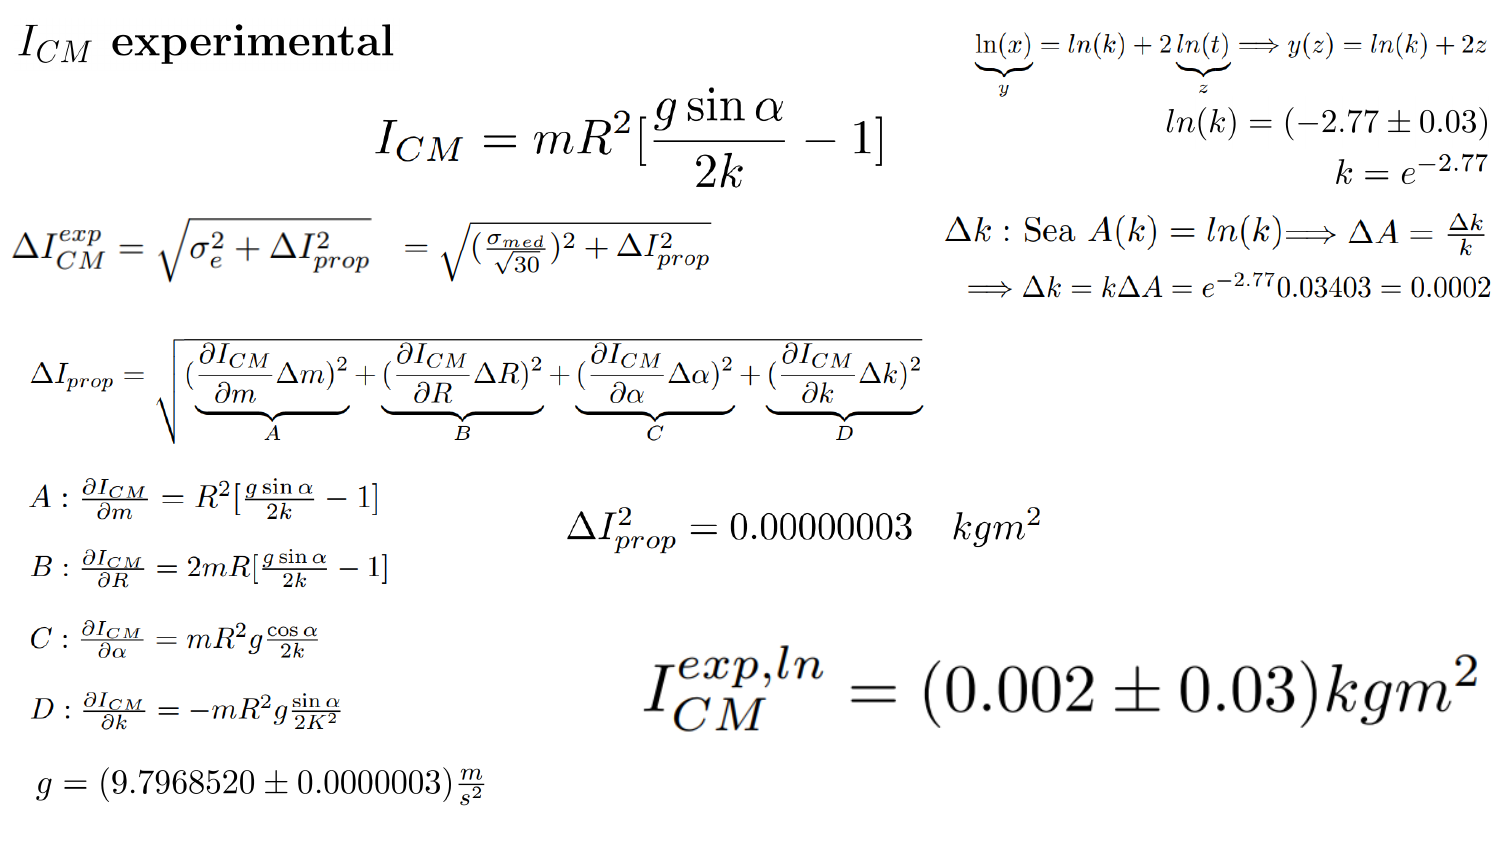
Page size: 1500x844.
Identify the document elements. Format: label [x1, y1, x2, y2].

picture [964, 271, 1493, 307]
picture [14, 18, 400, 71]
picture [399, 210, 722, 291]
picture [942, 201, 1496, 263]
picture [557, 499, 1045, 561]
picture [634, 629, 1497, 757]
picture [20, 541, 393, 736]
picture [14, 464, 387, 536]
picture [367, 82, 895, 198]
picture [968, 24, 1490, 193]
picture [4, 213, 377, 288]
picture [30, 765, 487, 810]
picture [30, 324, 935, 452]
